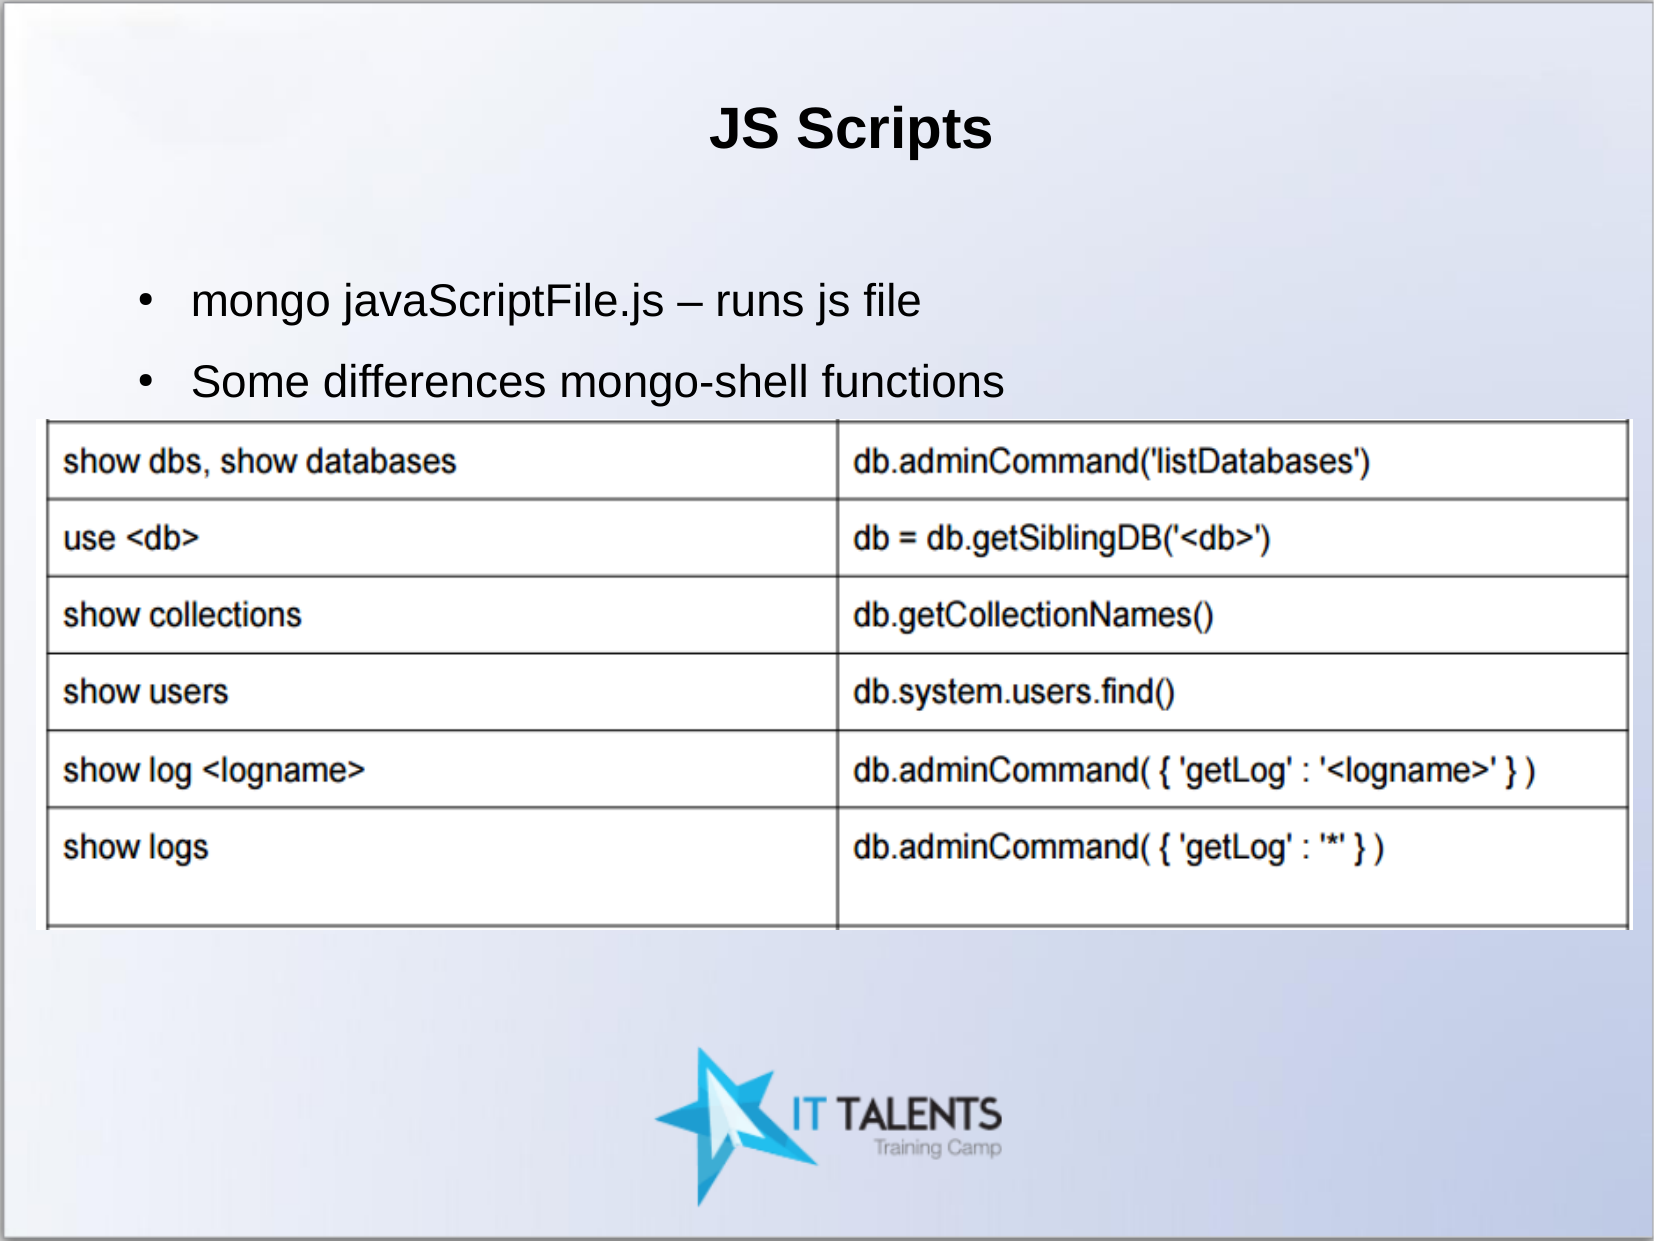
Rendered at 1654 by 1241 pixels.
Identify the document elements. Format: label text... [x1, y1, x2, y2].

picture [0, 0, 1654, 1241]
title JS Scripts [90, 62, 1579, 196]
list mongo javaScriptFile.js – runs js file Some differences mongo-shell functions [120, 275, 1609, 419]
